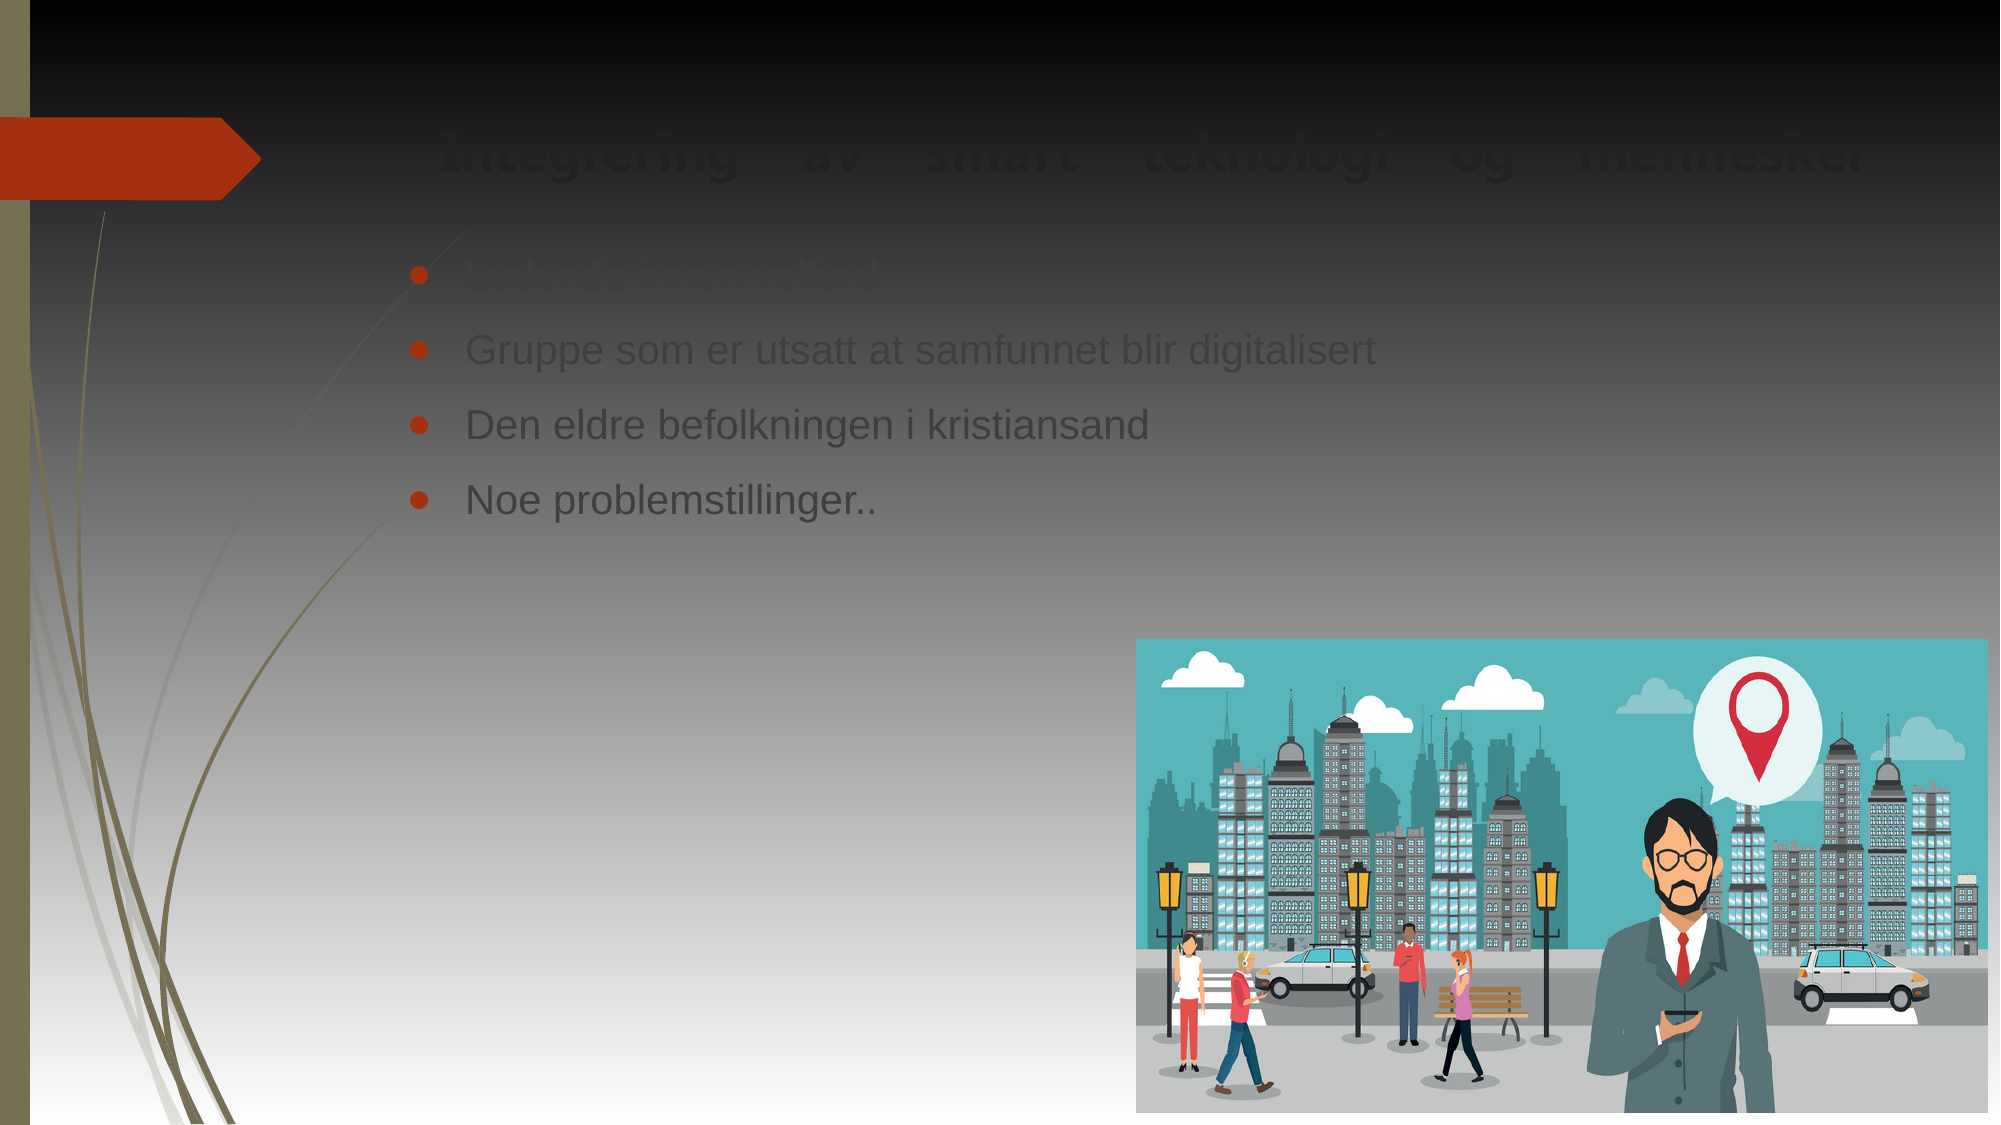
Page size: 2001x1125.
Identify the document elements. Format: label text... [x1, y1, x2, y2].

title Integrering av smart teknologi og mennesker [425, 102, 1888, 313]
picture [1136, 639, 1988, 1113]
list Ledende innen velferd Gruppe som er utsatt at samfunnet blir digitalisert Den eldre befolkningen i kristiansand Noe problemstillinger.. [374, 215, 1838, 835]
